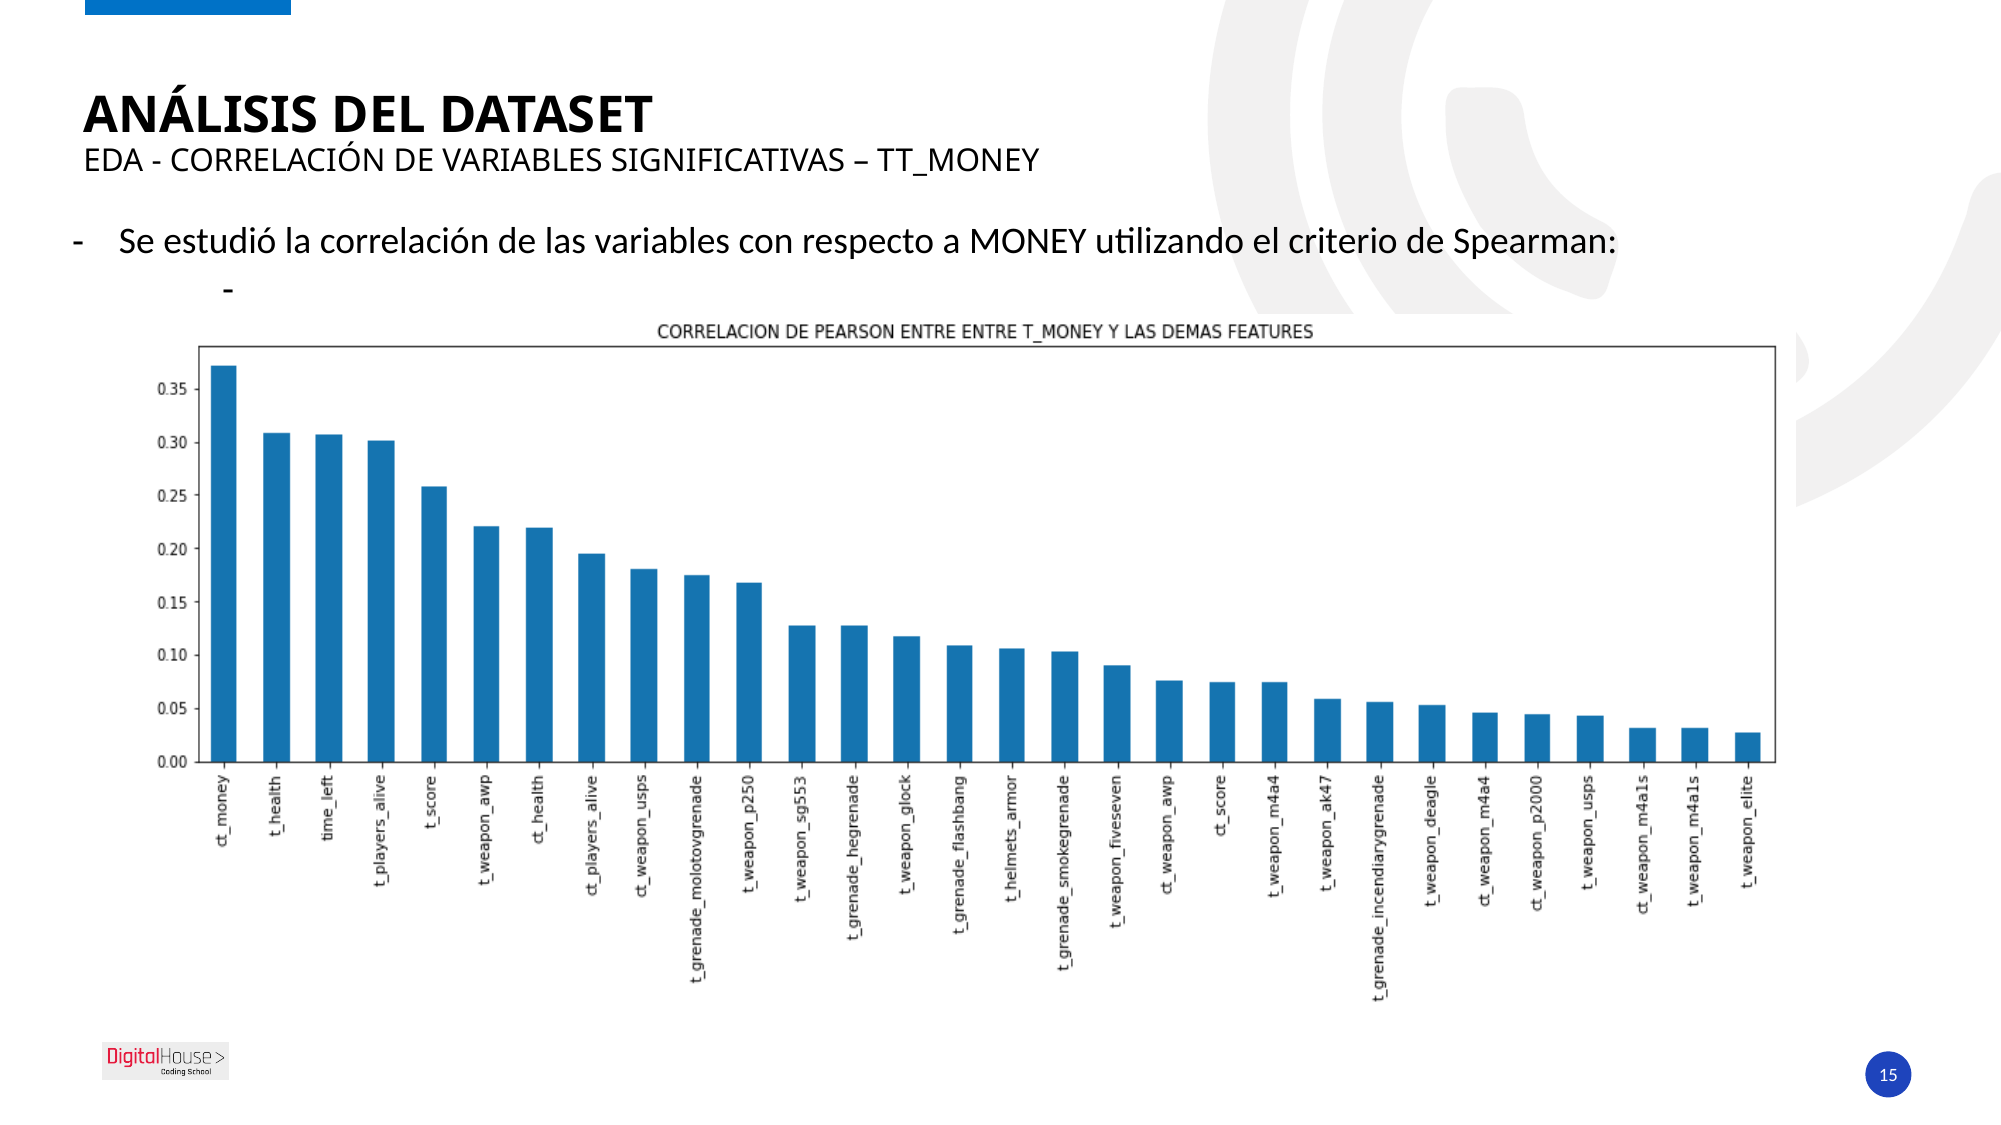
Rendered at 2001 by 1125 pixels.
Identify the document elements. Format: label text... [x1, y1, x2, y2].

picture [125, 314, 1796, 1014]
title ANÁLISIS DEL DATASET EDA - CORRELACIÓN DE VARIABLES SIGNIFICATIVAS – TT_MONEY [83, 87, 1913, 239]
text_box Se estudió la correlación de las variables con respecto a MONEY utilizando el criterio de Spearman: [56, 208, 1795, 315]
text_box [1864, 1059, 1913, 1090]
